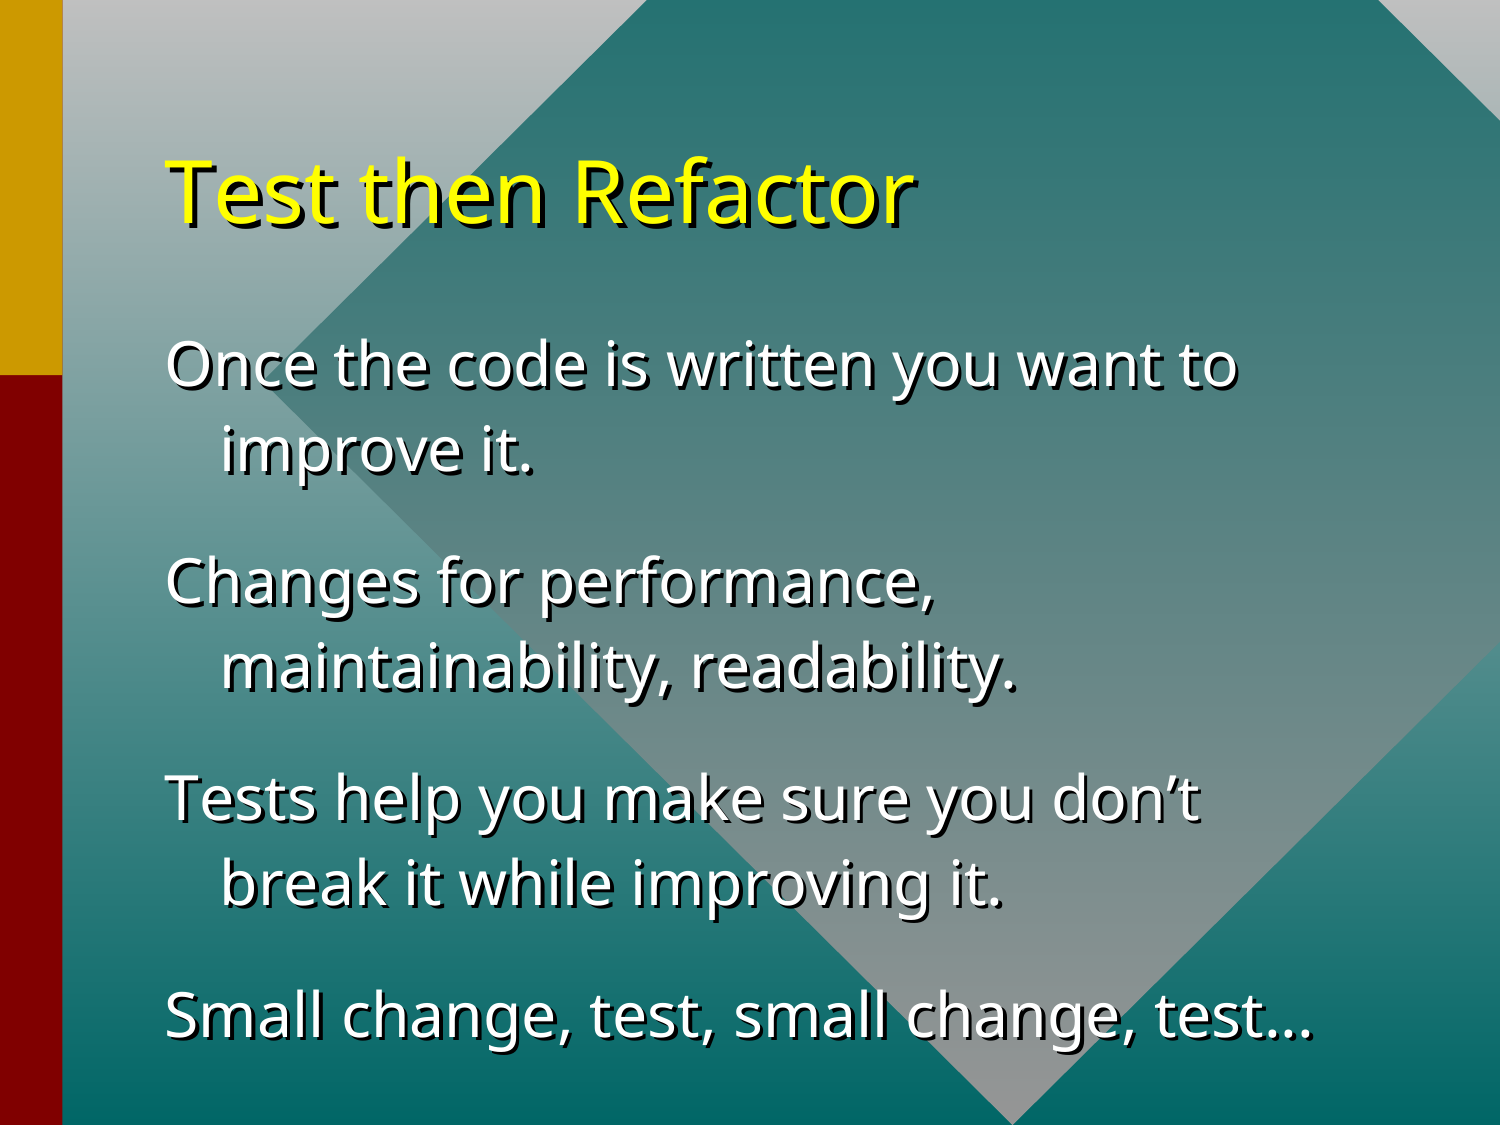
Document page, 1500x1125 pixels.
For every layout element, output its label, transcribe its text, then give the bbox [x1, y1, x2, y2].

title Test then Refactor [150, 99, 1351, 288]
list Once the code is written you want to improve it. Changes for performance, maintainability, readability. Tests help you make sure you don’t break it while improving it. Small change, test, small change, test... [149, 312, 1388, 994]
